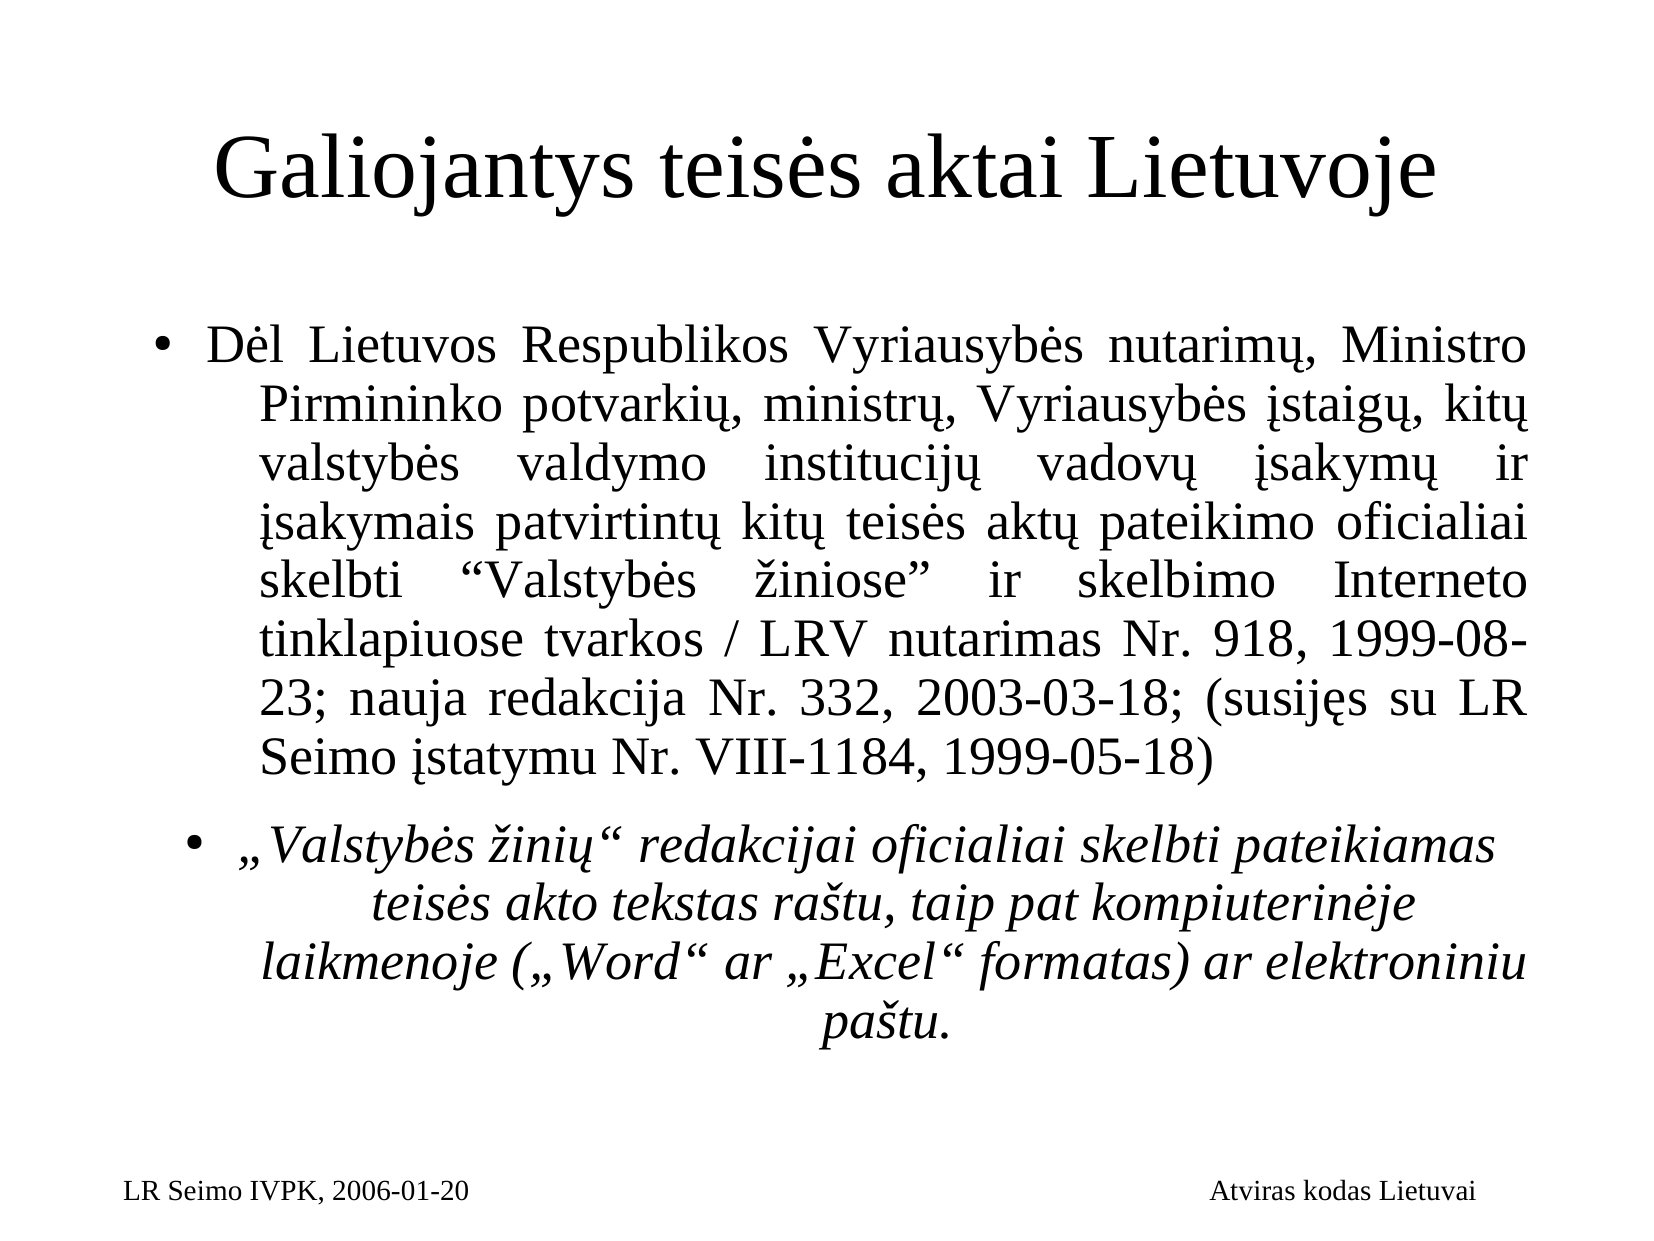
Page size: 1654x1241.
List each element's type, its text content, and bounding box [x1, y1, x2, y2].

title Galiojantys teisės aktai Lietuvoje [121, 102, 1534, 234]
list Dėl Lietuvos Respublikos Vyriausybės nutarimų, Ministro Pirmininko potvarkių, ministrų, Vyriausybės įstaigų, kitų valstybės valdymo institucijų vadovų įsakymų ir įsakymais patvirtintų kitų teisės aktų pateikimo oficialiai skelbti “Valstybės žiniose” ir skelbimo Interneto tinklapiuose tvarkos / LRV nutarimas Nr. 918, 1999-08-23; nauja redakcija Nr. 332, 2003-03-18; (susijęs su LR Seimo įstatymu Nr. VIII-1184, 1999-05-18) „Valstybės žinių“ redakcijai oficialiai skelbti pateikiamas teisės akto tekstas raštu, taip pat kompiuterinėje laikmenoje („Word“ ar „Excel“ formatas) ar elektroniniu paštu. [118, 315, 1530, 1118]
